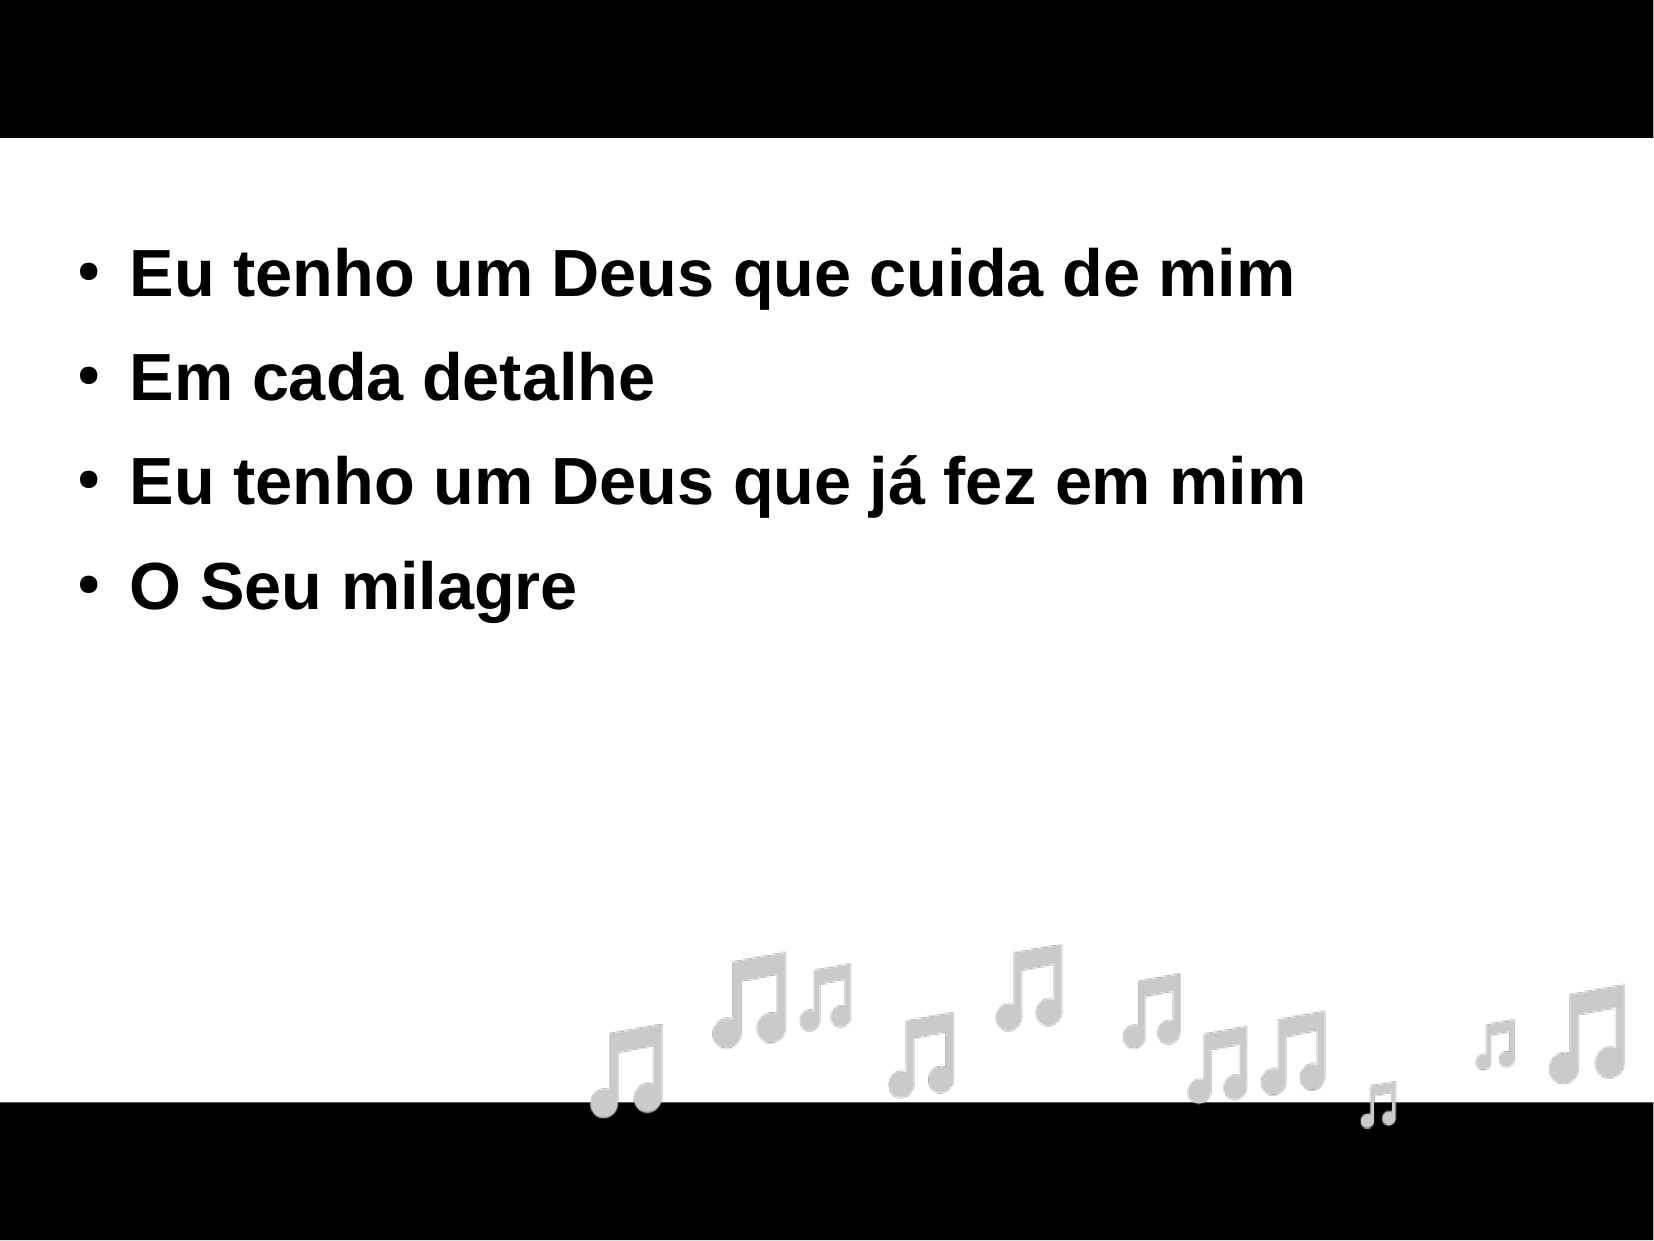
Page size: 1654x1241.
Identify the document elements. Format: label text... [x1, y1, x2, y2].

list Eu tenho um Deus que cuida de mim Em cada detalhe Eu tenho um Deus que já fez em mim O Seu milagre [59, 236, 1595, 1024]
